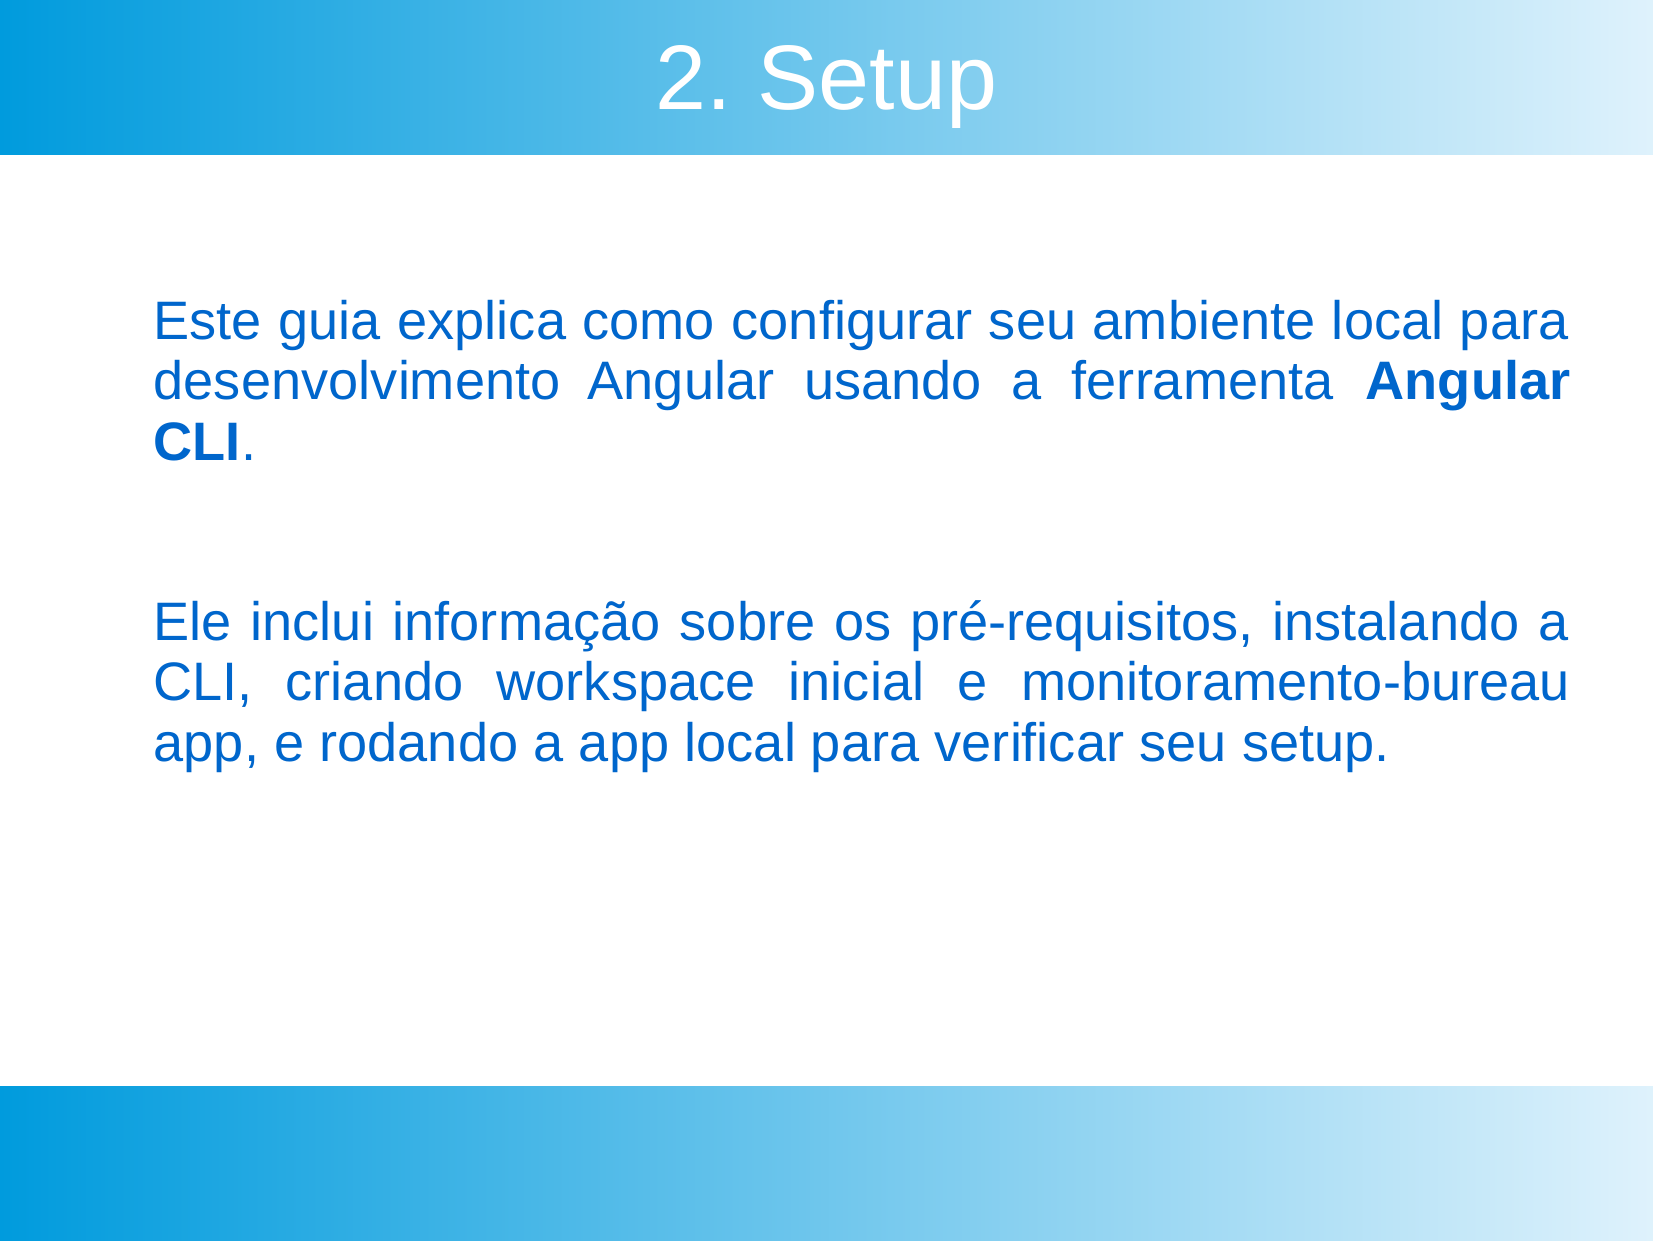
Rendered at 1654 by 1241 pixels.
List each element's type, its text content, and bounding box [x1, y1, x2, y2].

title 2. Setup [82, 25, 1571, 131]
list Este guia explica como configurar seu ambiente local para desenvolvimento Angular usando a ferramenta Angular CLI. Ele inclui informação sobre os pré-requisitos, instalando a CLI, criando workspace inicial e monitoramento-bureau app, e rodando a app local para verificar seu setup. [82, 290, 1571, 1010]
